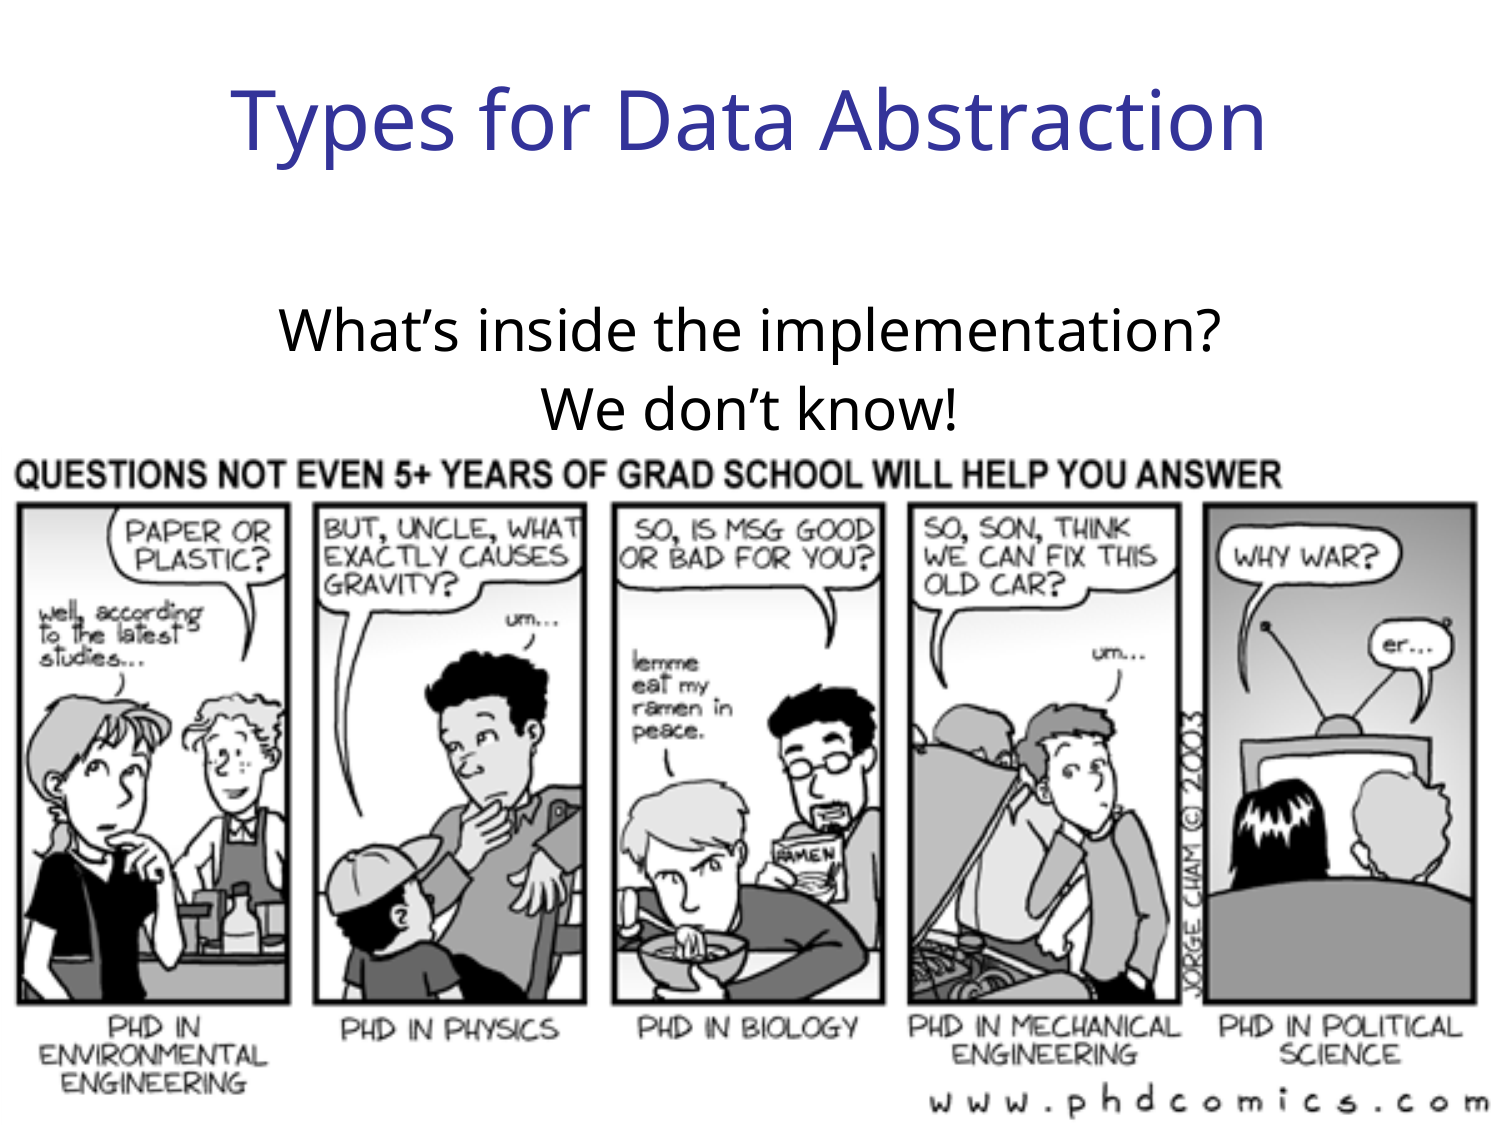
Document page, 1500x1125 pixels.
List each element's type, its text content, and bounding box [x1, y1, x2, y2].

title Types for Data Abstraction What’s inside the implementation? We don’t know! [112, 82, 1388, 427]
picture [0, 447, 1500, 1125]
